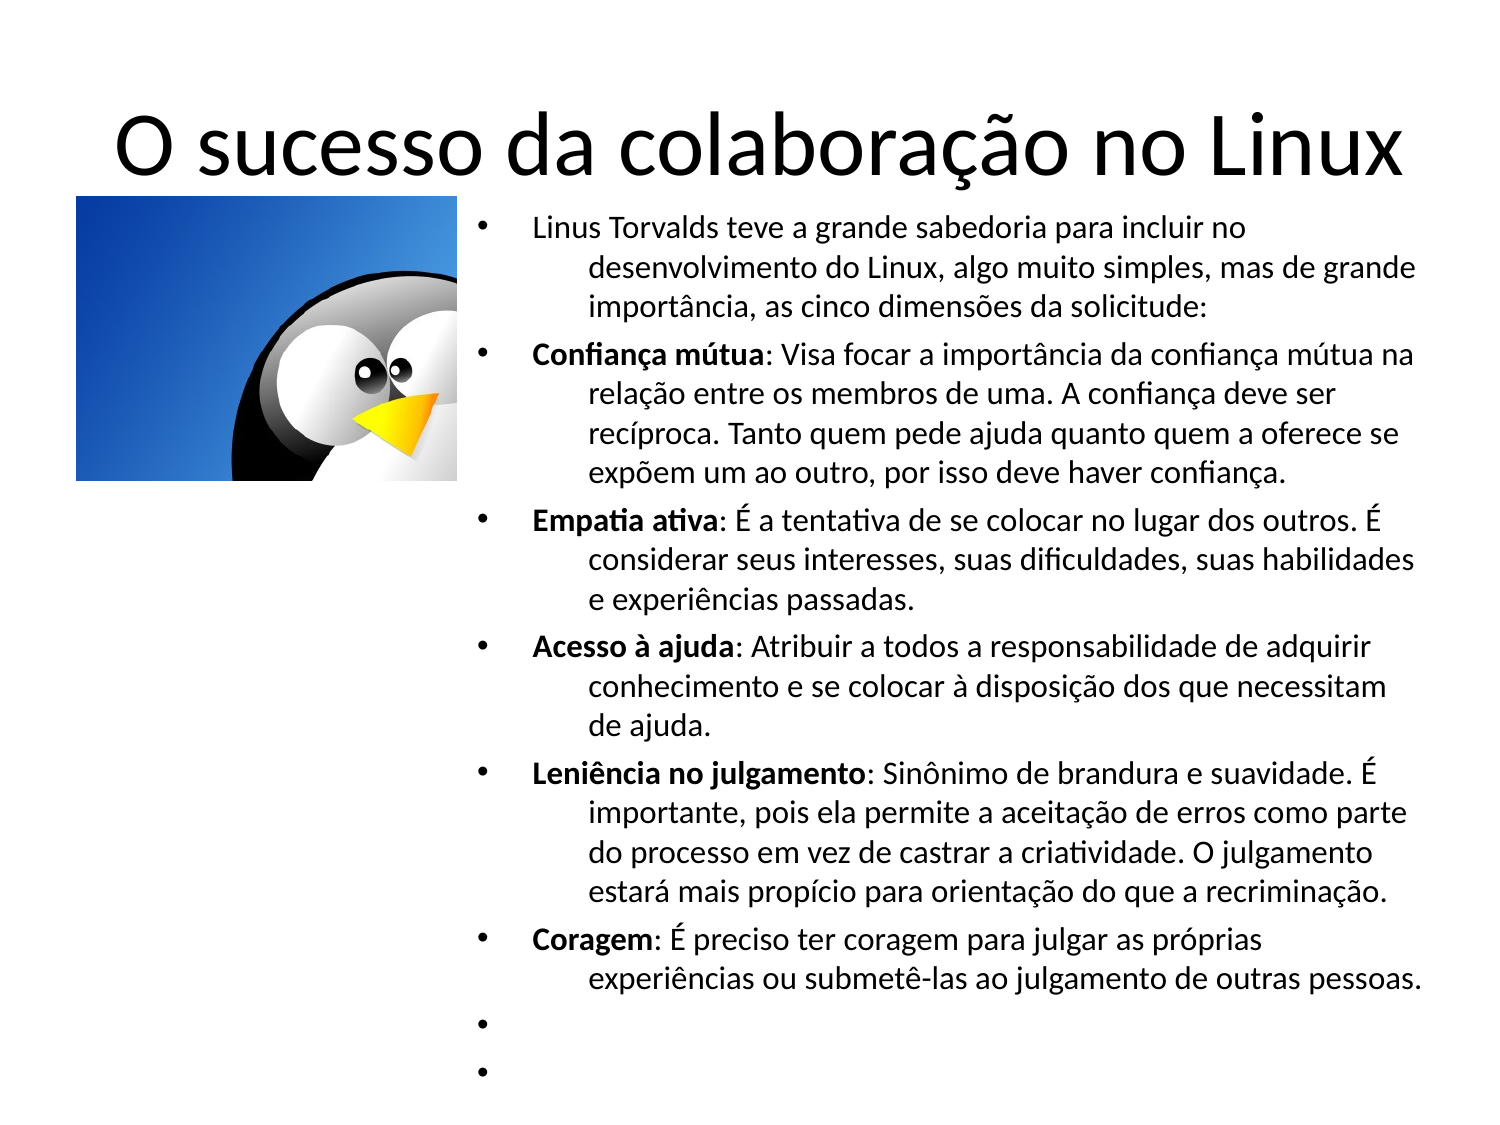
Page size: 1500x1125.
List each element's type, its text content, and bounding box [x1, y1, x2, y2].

list Linus Torvalds teve a grande sabedoria para incluir no desenvolvimento do Linux, algo muito simples, mas de grande importância, as cinco dimensões da solicitude: Confiança mútua: Visa focar a importância da confiança mútua na relação entre os membros de uma. A confiança deve ser recíproca. Tanto quem pede ajuda quanto quem a oferece se expõem um ao outro, por isso deve haver confiança. Empatia ativa: É a tentativa de se colocar no lugar dos outros. É considerar seus interesses, suas dificuldades, suas habilidades e experiências passadas. Acesso à ajuda: Atribuir a todos a responsabilidade de adquirir conhecimento e se colocar à disposição dos que necessitam de ajuda. Leniência no julgamento: Sinônimo de brandura e suavidade. É importante, pois ela permite a aceitação de erros como parte do processo em vez de castrar a criatividade. O julgamento estará mais propício para orientação do que a recriminação. Coragem: É preciso ter coragem para julgar as próprias experiências ou submetê-las ao julgamento de outras pessoas. [462, 198, 1443, 1015]
title O sucesso da colaboração no Linux [75, 45, 1426, 233]
picture [76, 196, 457, 481]
